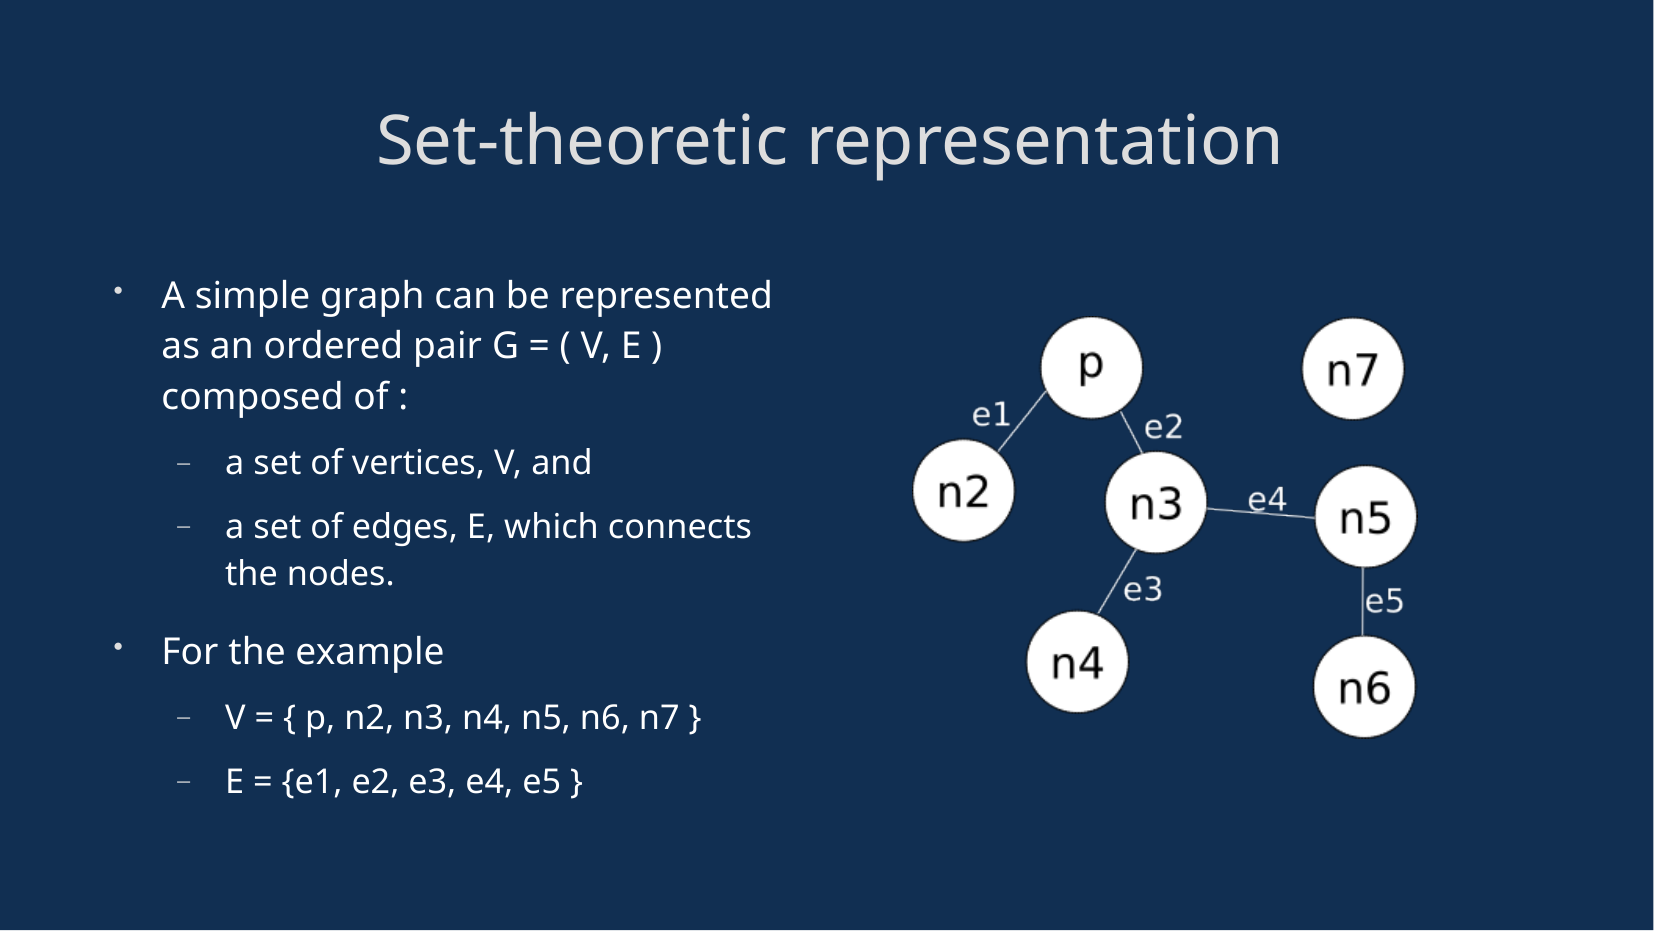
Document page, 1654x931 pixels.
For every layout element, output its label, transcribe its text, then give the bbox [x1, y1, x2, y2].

list A simple graph can be represented as an ordered pair G = ( V, E ) composed of : a set of vertices, V, and a set of edges, E, which connects the nodes. For the example V = { p, n2, n3, n4, n5, n6, n7 } E = {e1, e2, e3, e4, e5 } [97, 268, 813, 806]
picture [912, 316, 1418, 739]
title Set-theoretic representation [97, 56, 1563, 220]
